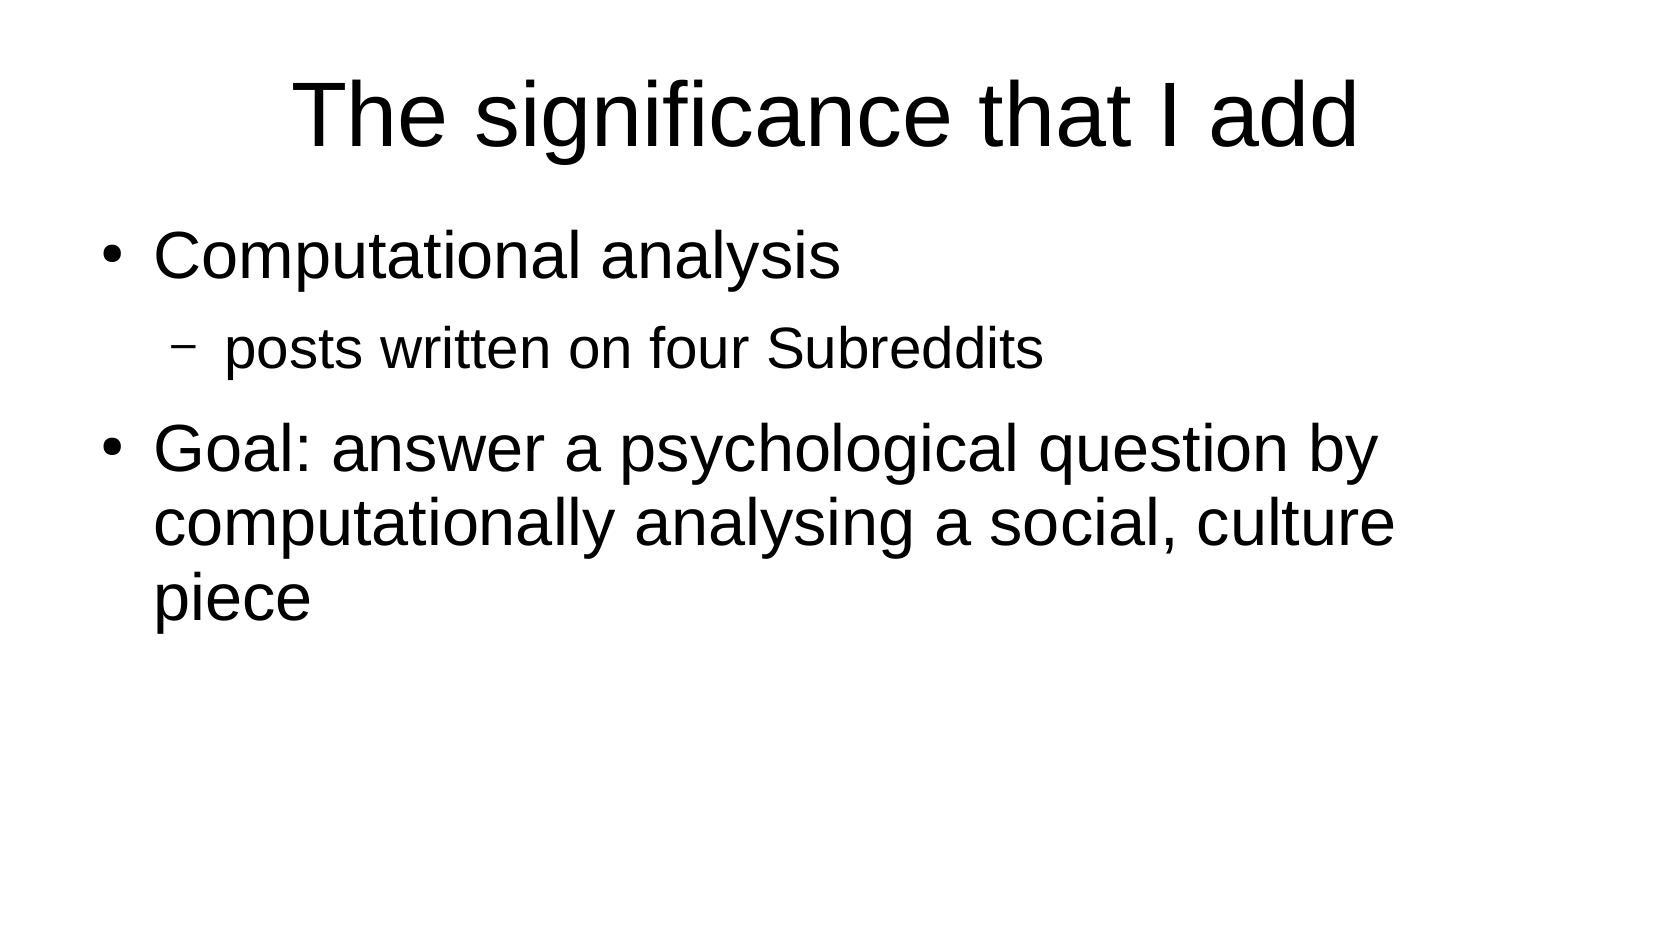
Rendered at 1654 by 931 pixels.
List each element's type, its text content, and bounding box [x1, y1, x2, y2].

title The significance that I add [82, 37, 1571, 193]
list Computational analysis posts written on four Subreddits Goal: answer a psychological question by computationally analysing a social, culture piece [82, 217, 1571, 758]
